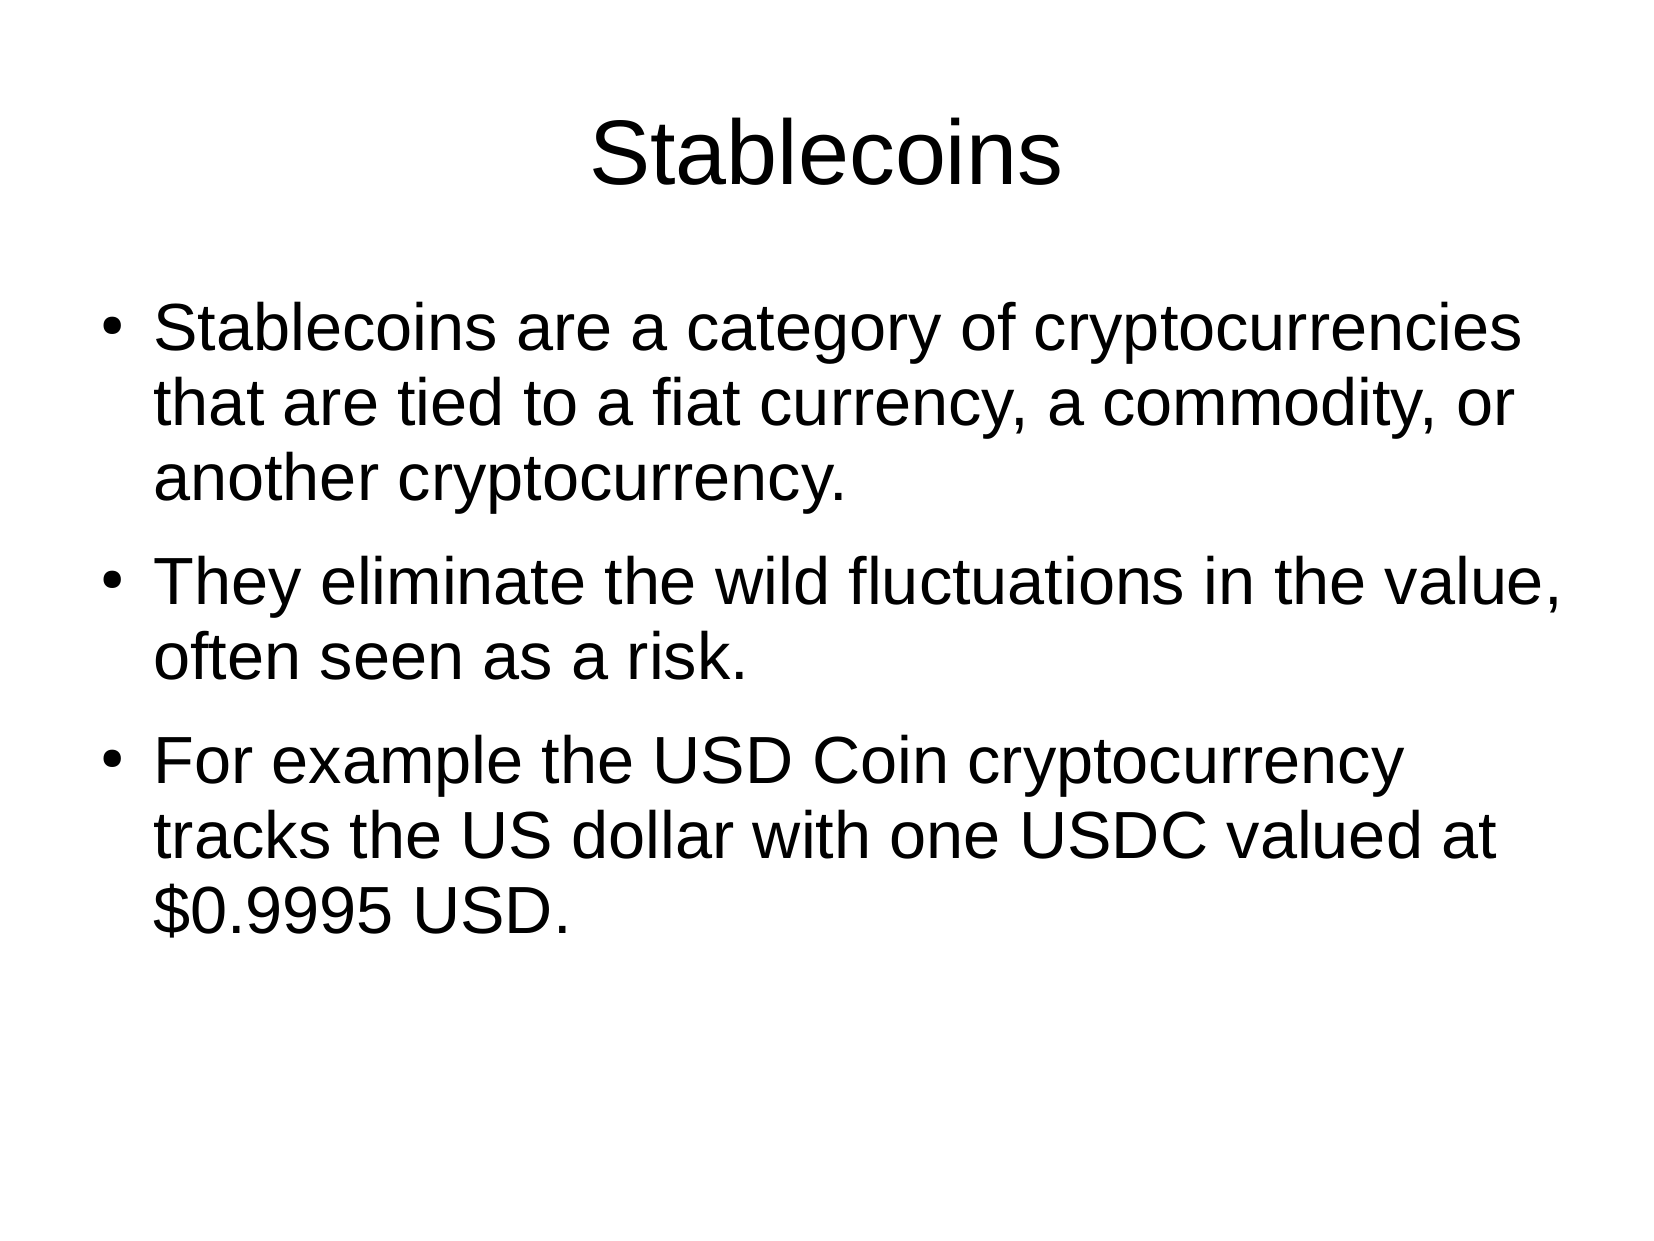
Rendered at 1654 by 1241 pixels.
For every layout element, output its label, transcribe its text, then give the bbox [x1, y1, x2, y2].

list Stablecoins are a category of cryptocurrencies that are tied to a fiat currency, a commodity, or another cryptocurrency. They eliminate the wild fluctuations in the value, often seen as a risk. For example the USD Coin cryptocurrency tracks the US dollar with one USDC valued at $0.9995 USD. [82, 290, 1571, 1010]
title Stablecoins [82, 49, 1571, 257]
